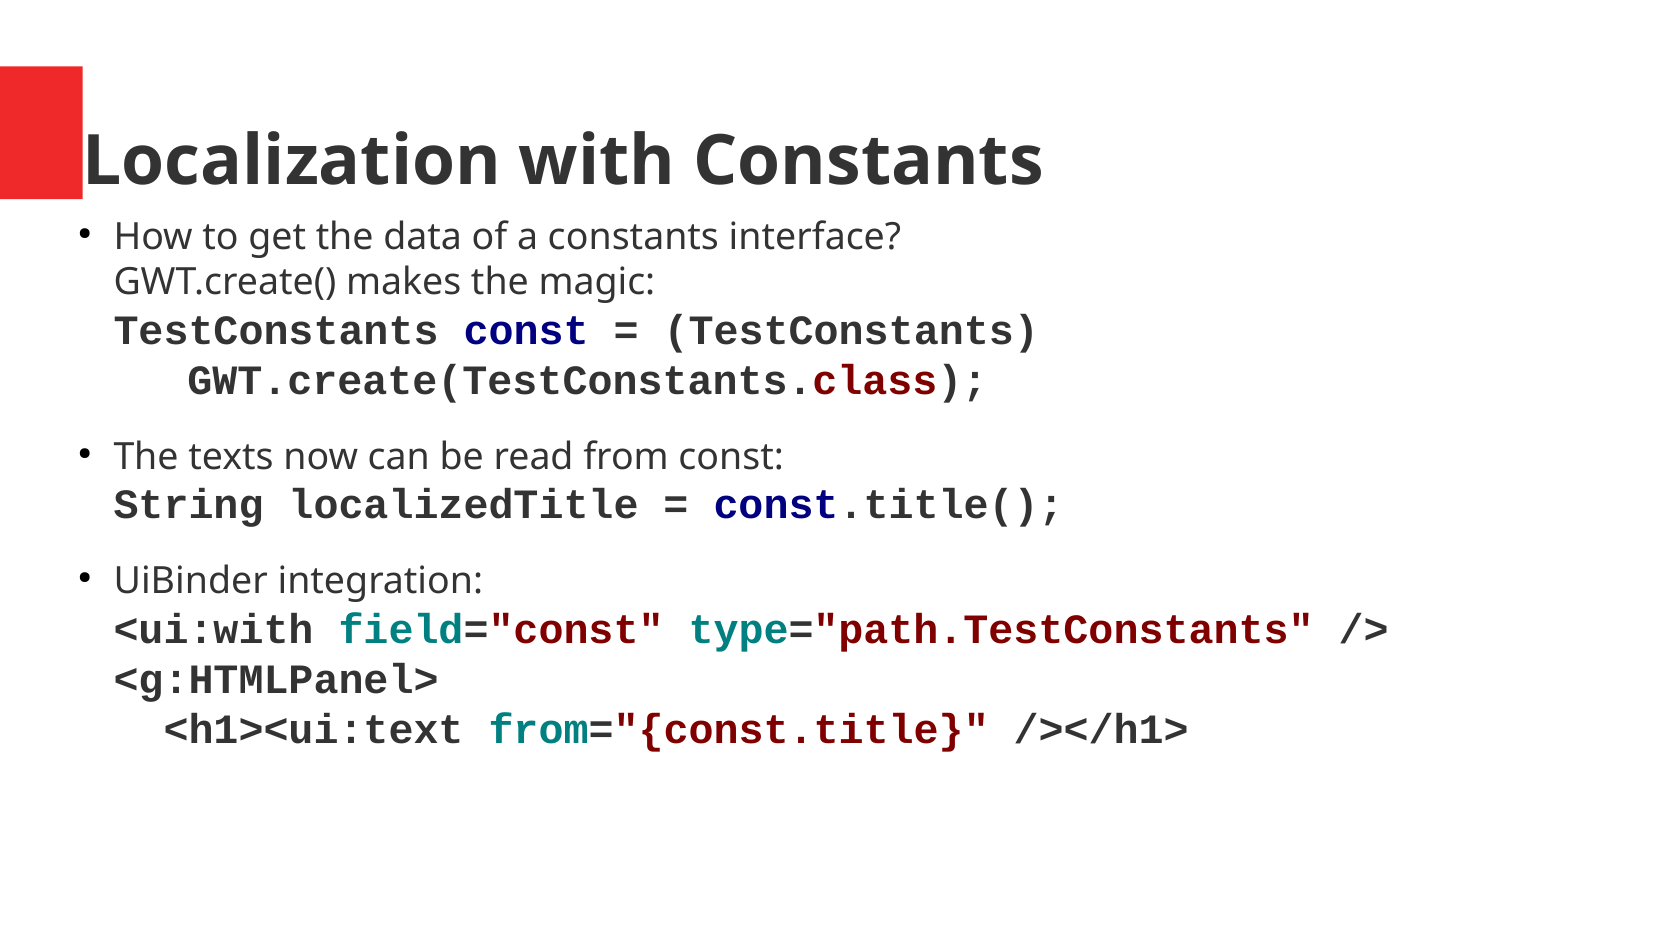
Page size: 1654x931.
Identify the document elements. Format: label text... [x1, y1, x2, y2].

title Localization with Constants [82, 33, 1571, 196]
text_box How to get the data of a constants interface? GWT.create() makes the magic: TestConstants const = (TestConstants) GWT.create(TestConstants.class); The texts now can be read from const: String localizedTitle = const.title(); UiBinder integration: <ui:with field="const" type="path.TestConstants" /> <g:HTMLPanel> <h1><ui:text from="{const.title}" /></h1> [78, 212, 1589, 827]
